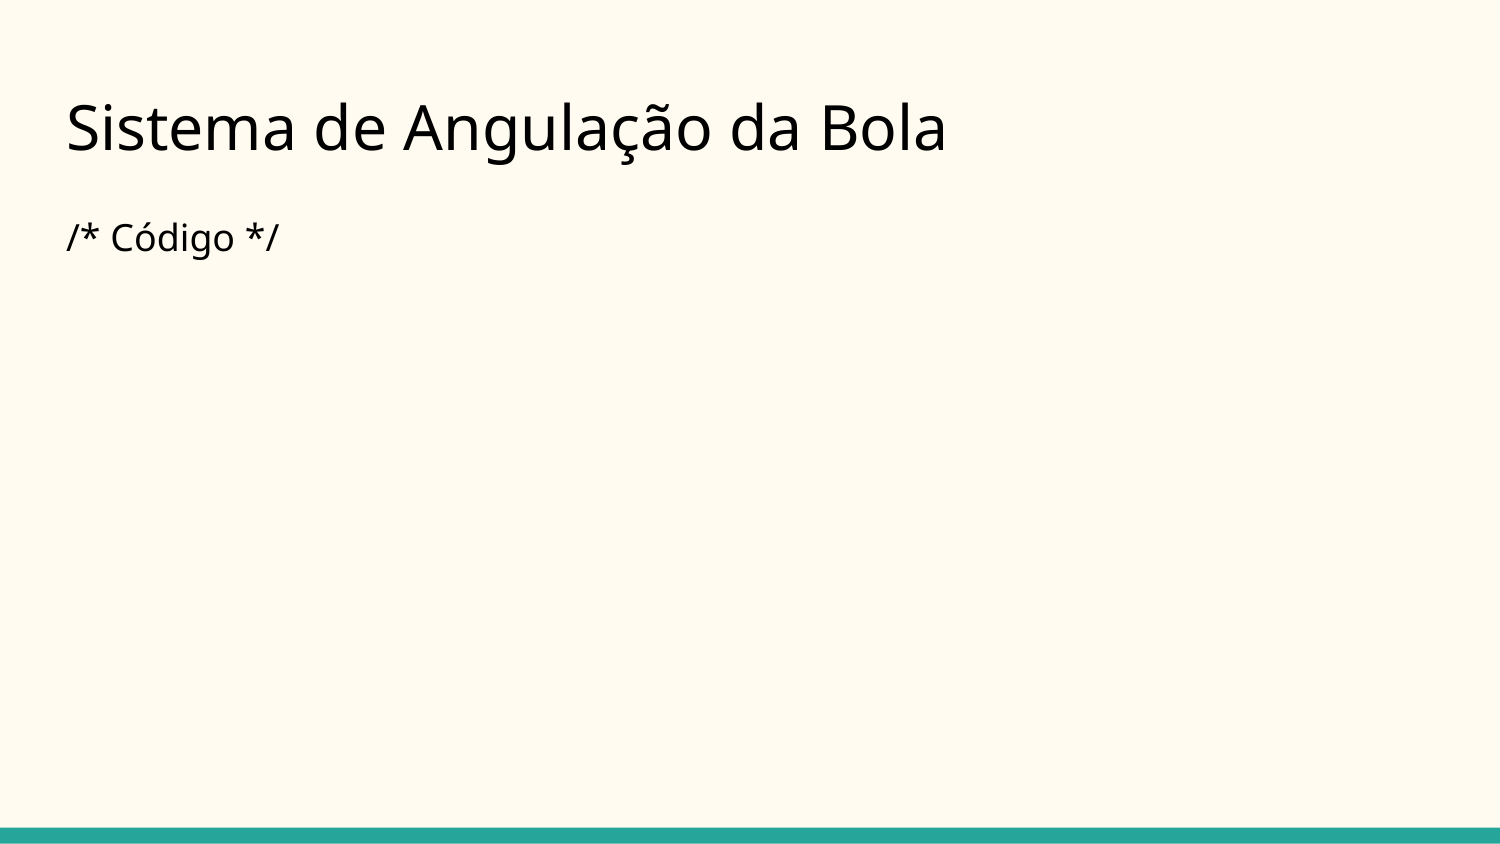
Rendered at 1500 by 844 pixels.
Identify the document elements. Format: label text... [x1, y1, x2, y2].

title Sistema de Angulação da Bola [51, 72, 1449, 174]
list /* Código */ [51, 192, 1449, 750]
